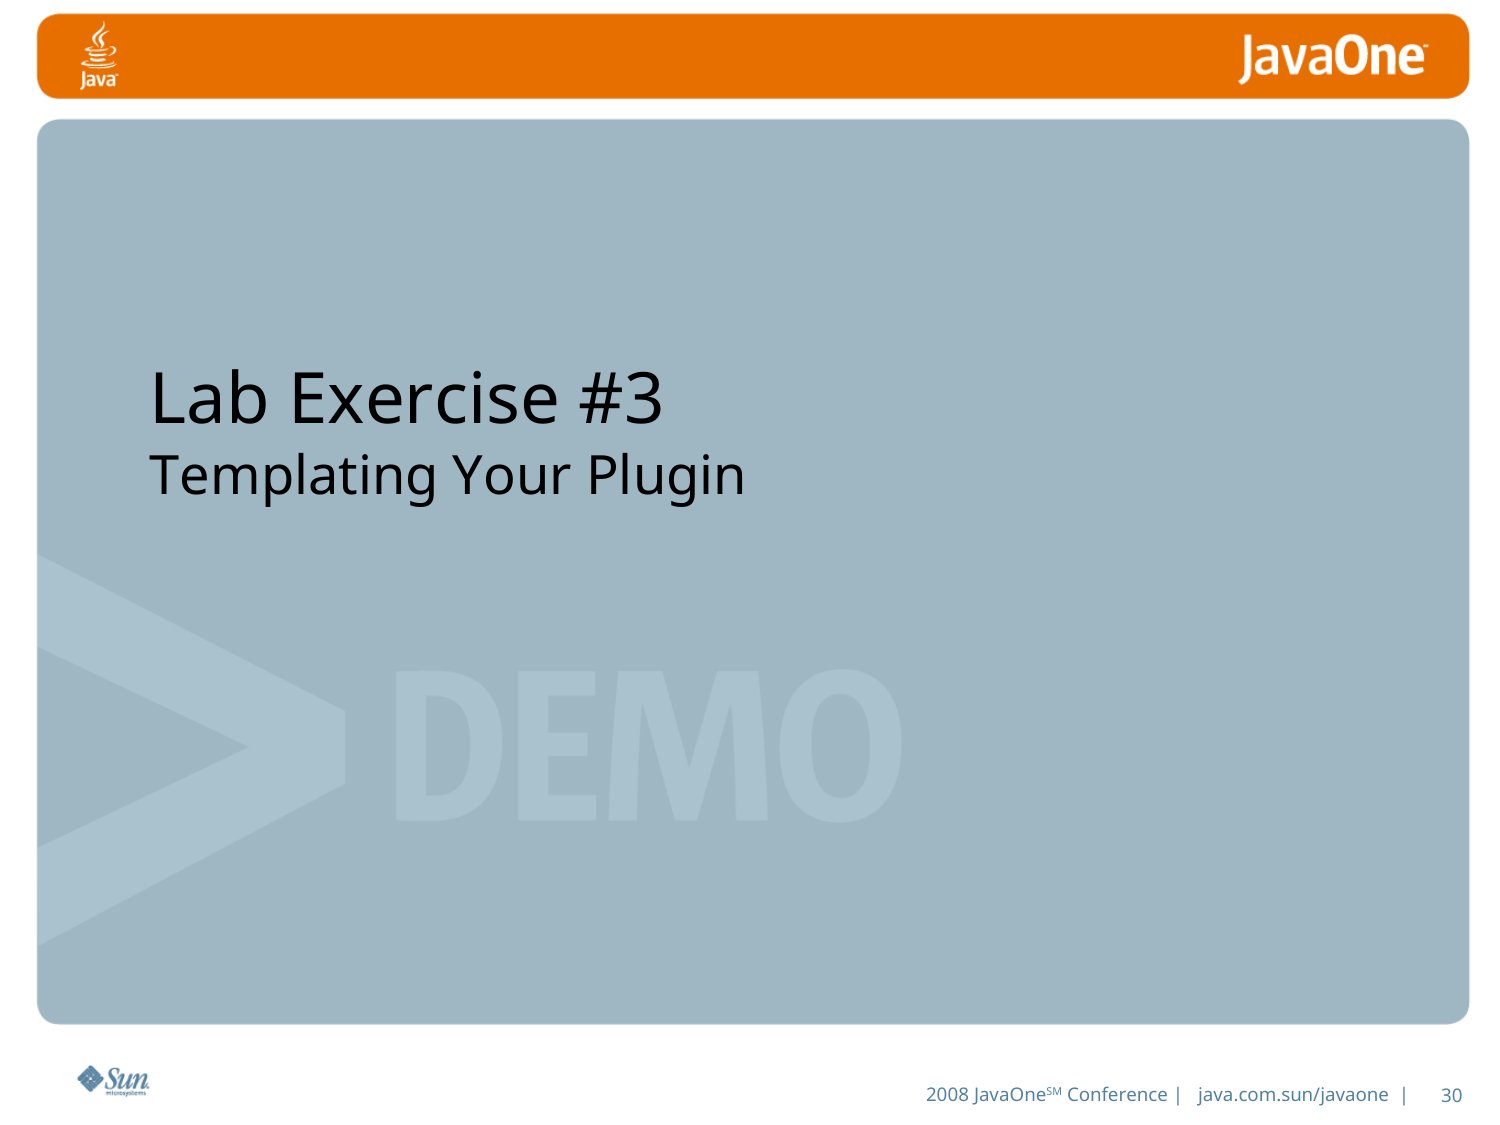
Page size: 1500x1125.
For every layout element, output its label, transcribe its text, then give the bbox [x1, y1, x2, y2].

title Lab Exercise #3 Templating Your Plugin [149, 337, 1352, 525]
picture [0, 0, 1500, 1125]
